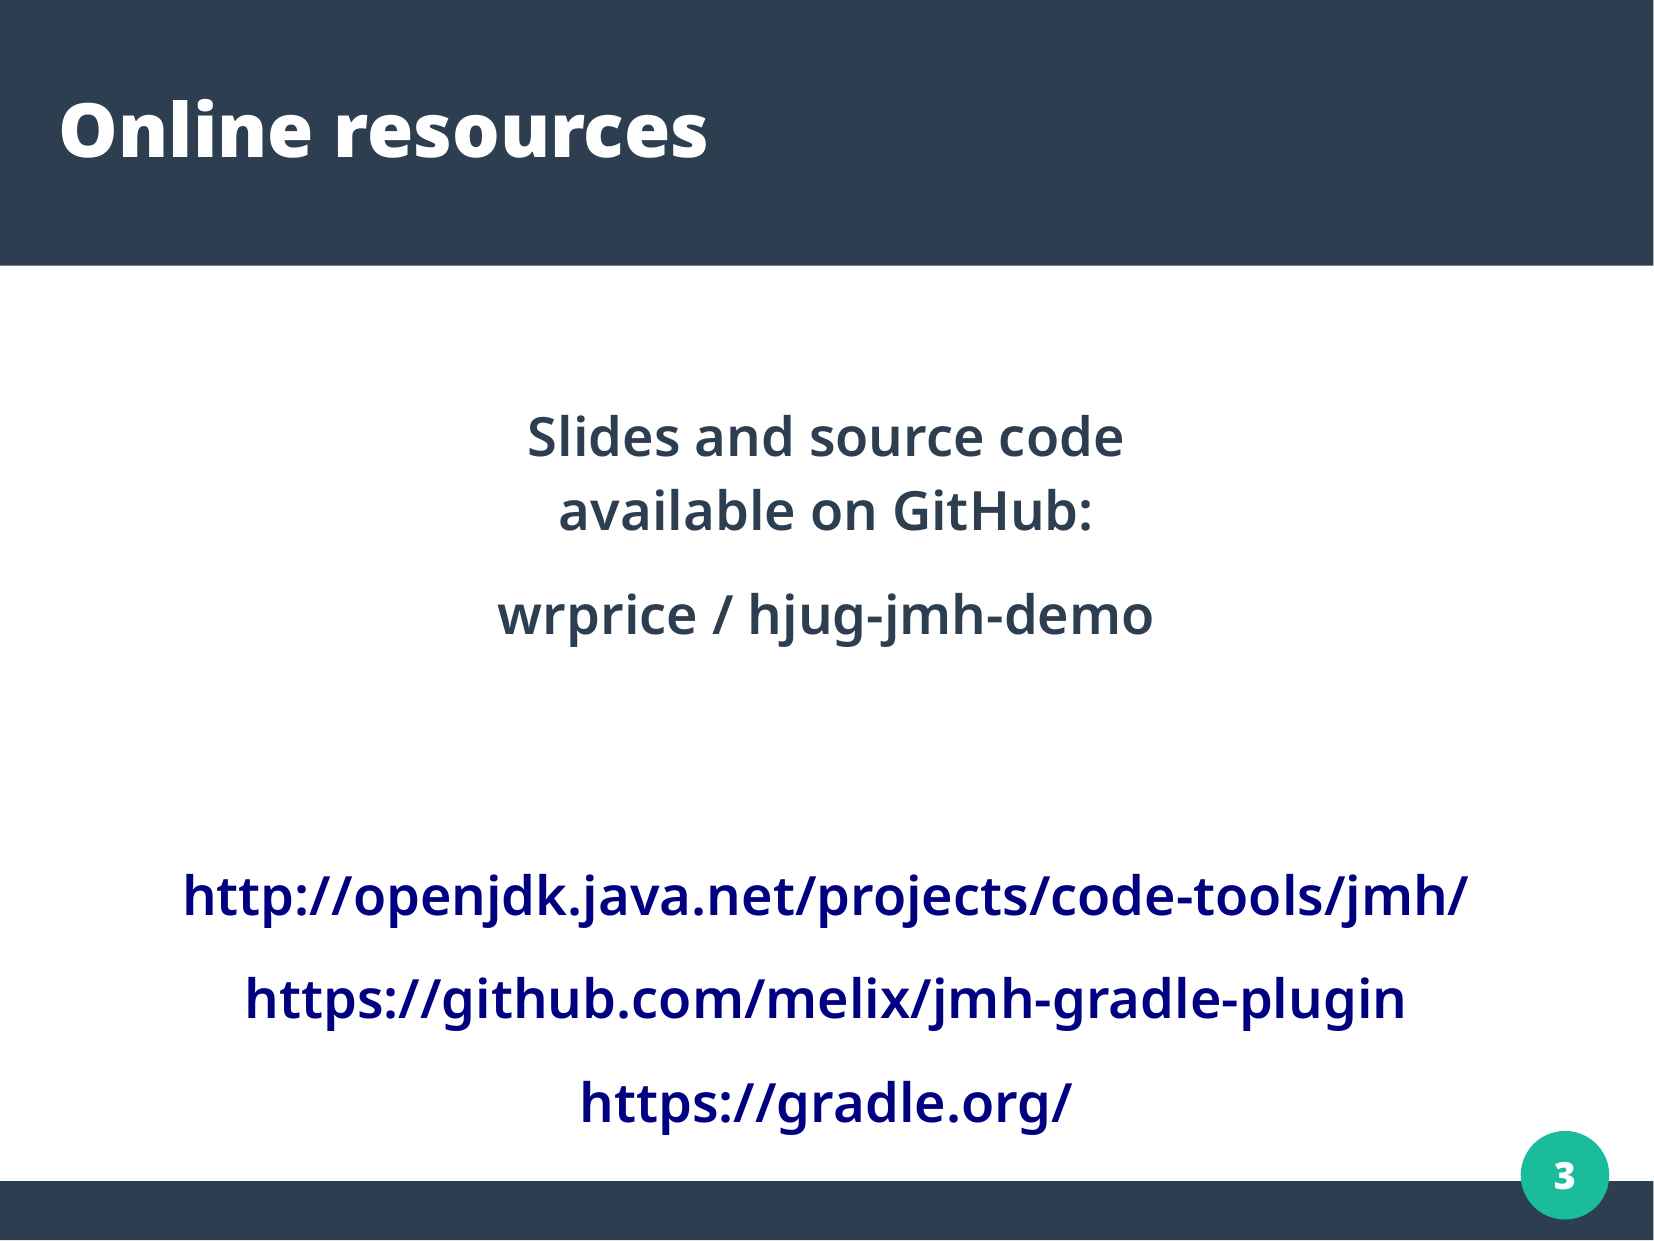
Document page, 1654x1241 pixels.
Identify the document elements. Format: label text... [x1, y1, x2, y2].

title Online resources [59, 56, 1595, 200]
list Slides and source code available on GitHub: wrprice / hjug-jmh-demo http://openjdk.java.net/projects/code-tools/jmh/ https://github.com/melix/jmh-gradle-plugin https://gradle.org/ [59, 324, 1595, 1152]
